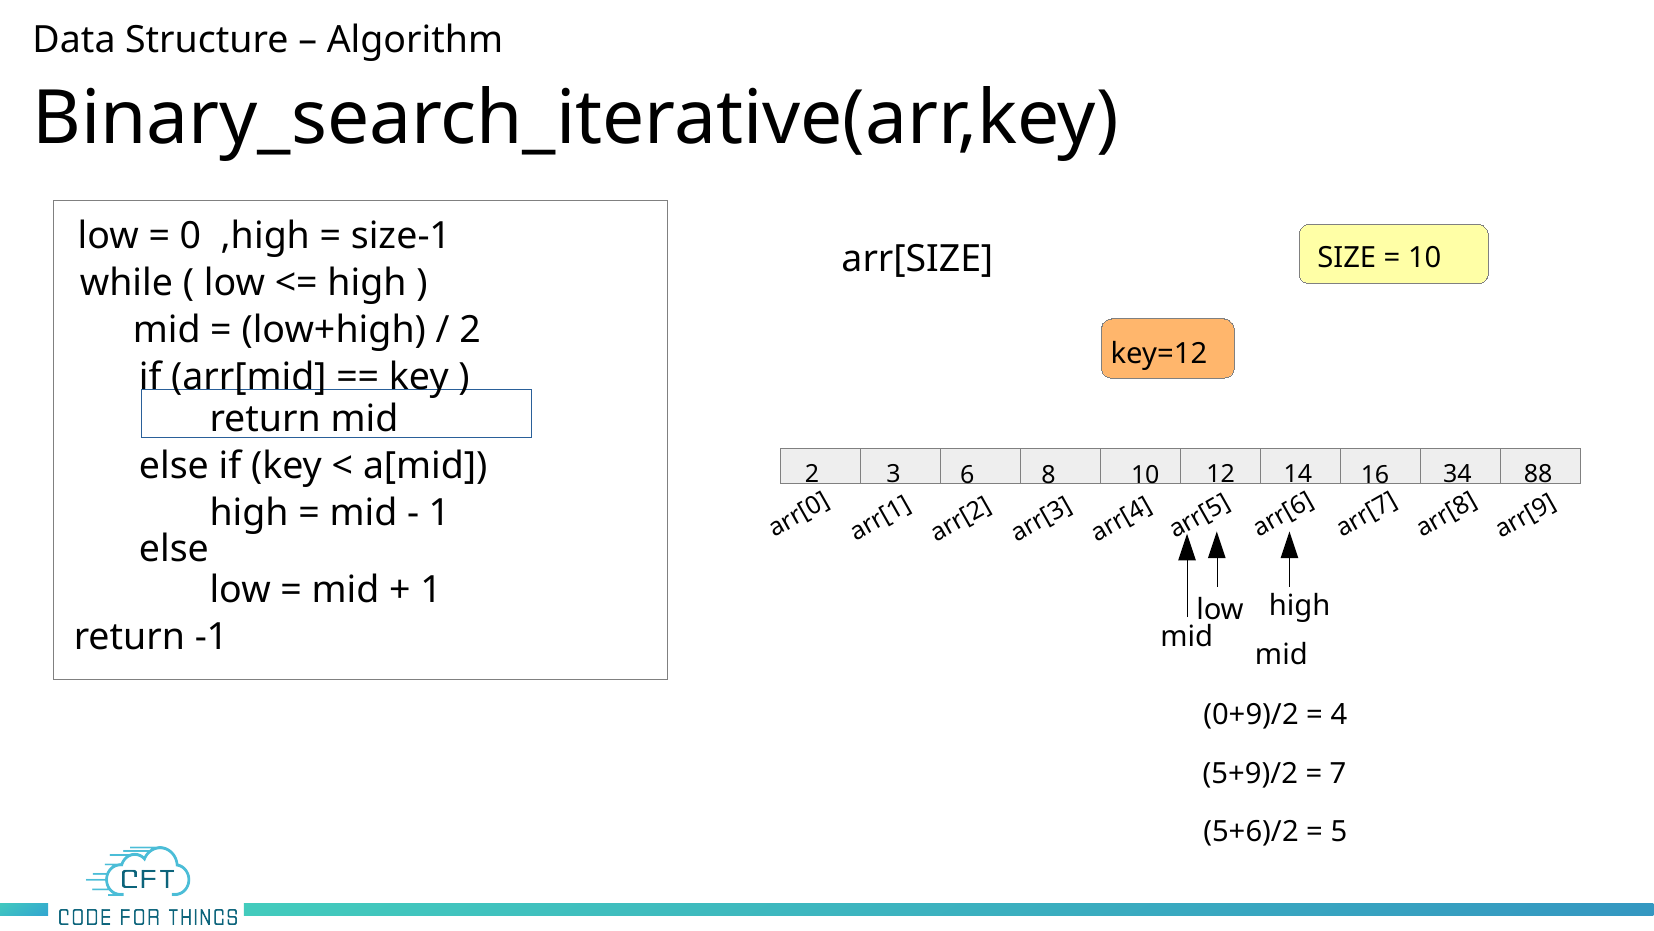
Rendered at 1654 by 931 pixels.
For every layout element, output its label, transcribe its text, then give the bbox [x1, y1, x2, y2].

text_box 88 [1509, 448, 1571, 500]
text_box [1299, 224, 1489, 284]
text_box 16 [1346, 449, 1420, 501]
text_box [1331, 448, 1428, 484]
text_box (5+6)/2 = 5 [1181, 803, 1395, 862]
text_box arr[2] [906, 488, 1016, 563]
text_box key=12 [1095, 324, 1241, 409]
text_box 2 [790, 448, 844, 493]
text_box arr[8] [1399, 484, 1503, 559]
text_box while ( low <= high ) [64, 260, 514, 307]
text_box mid [1145, 607, 1236, 697]
text_box [53, 200, 668, 680]
text_box return -1 [59, 602, 290, 662]
text_box else [124, 513, 243, 573]
text_box low = mid + 1 [194, 555, 621, 614]
text_box high = mid - 1 [194, 478, 621, 537]
text_box (5+9)/2 = 7 [1180, 744, 1394, 804]
text_box [925, 448, 1191, 484]
text_box arr[4] [1074, 492, 1179, 562]
text_box 8 [1026, 449, 1089, 494]
text_box arr[9] [1471, 456, 1602, 560]
picture [59, 846, 237, 925]
text_box [1571, 448, 1581, 461]
text_box [1254, 448, 1269, 484]
text_box arr[0] [744, 484, 857, 558]
text_box [1102, 318, 1233, 324]
text_box low [1181, 580, 1187, 607]
text_box 10 [1116, 449, 1181, 494]
text_box else if (key < a[mid]) [124, 431, 621, 490]
text_box 3 [871, 448, 925, 493]
text_box arr[7] [1318, 498, 1428, 562]
text_box arr[3] [986, 491, 1104, 568]
text_box low [1188, 580, 1276, 630]
text_box SIZE = 10 [1302, 228, 1483, 278]
text_box if (arr[mid] == key ) [124, 342, 550, 401]
title Data Structure – Algorithm Binary_search_iterative(arr,key) [32, 0, 1595, 199]
text_box return mid [194, 383, 443, 443]
text_box [844, 448, 871, 484]
text_box 14 [1269, 448, 1331, 500]
text_box 12 [1191, 448, 1254, 493]
text_box arr[6] [1232, 484, 1362, 562]
text_box mid = (low+high) / 2 [118, 295, 603, 354]
text_box arr[SIZE] [826, 224, 1040, 291]
text_box 6 [945, 449, 1007, 494]
text_box arr[1] [826, 485, 935, 562]
text_box [780, 448, 790, 484]
text_box low = 0 ,high = size-1 [53, 200, 609, 260]
text_box 34 [1428, 448, 1491, 500]
text_box (0+9)/2 = 4 [1181, 685, 1395, 745]
text_box [1491, 448, 1509, 484]
text_box mid [1240, 626, 1335, 685]
text_box high [1254, 576, 1353, 626]
text_box arr[5] [1151, 484, 1267, 556]
